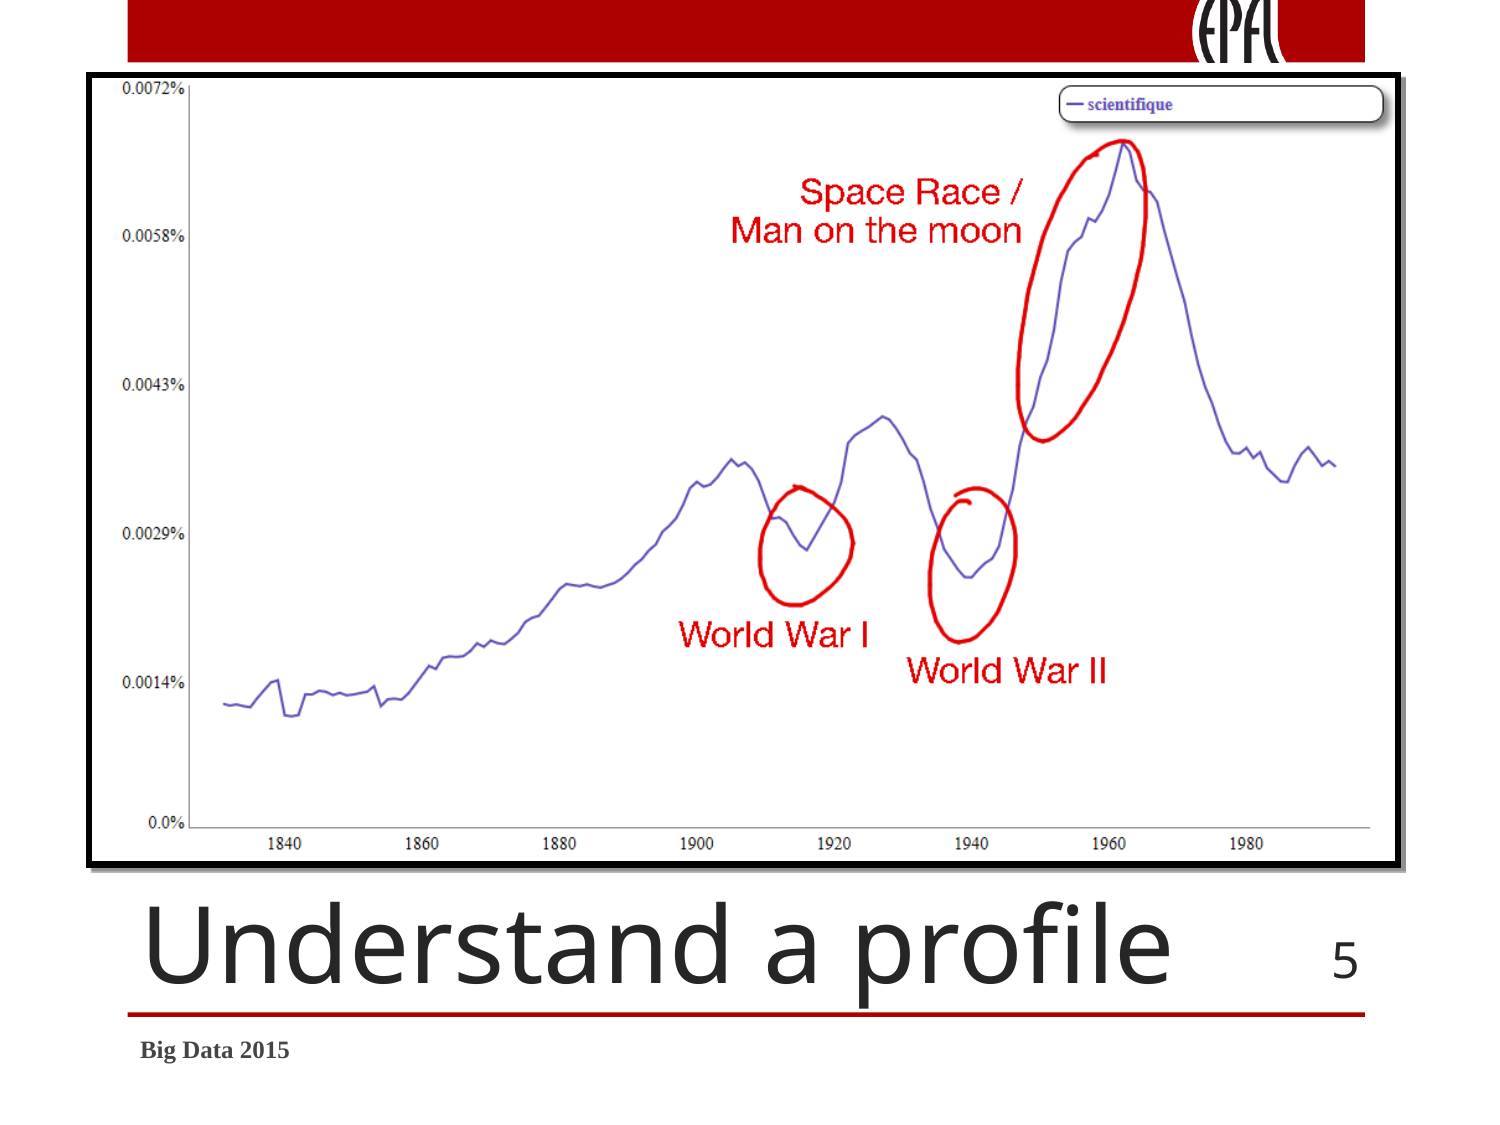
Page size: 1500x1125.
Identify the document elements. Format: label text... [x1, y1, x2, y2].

slide_number <numéro> [1250, 933, 1375, 993]
title Understand a profile [125, 873, 1238, 1013]
footer Big Data 2015 [125, 1018, 925, 1079]
picture [0, 0, 1500, 1125]
